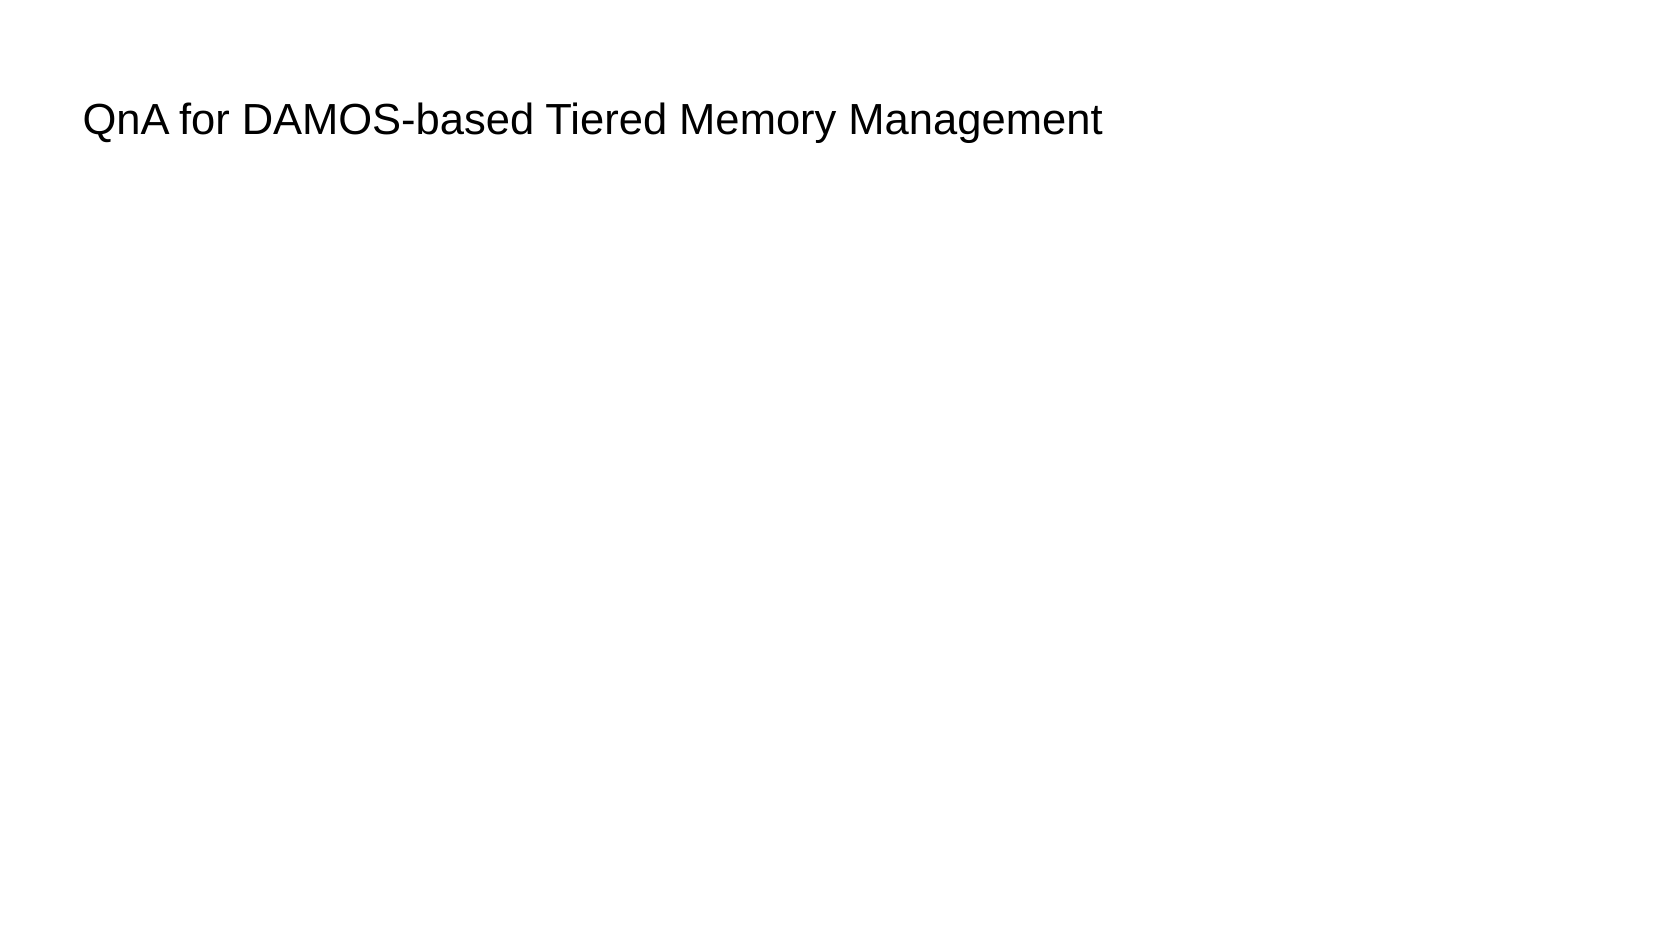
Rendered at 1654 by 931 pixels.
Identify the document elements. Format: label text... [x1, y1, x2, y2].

title QnA for DAMOS-based Tiered Memory Management [82, 81, 1571, 157]
